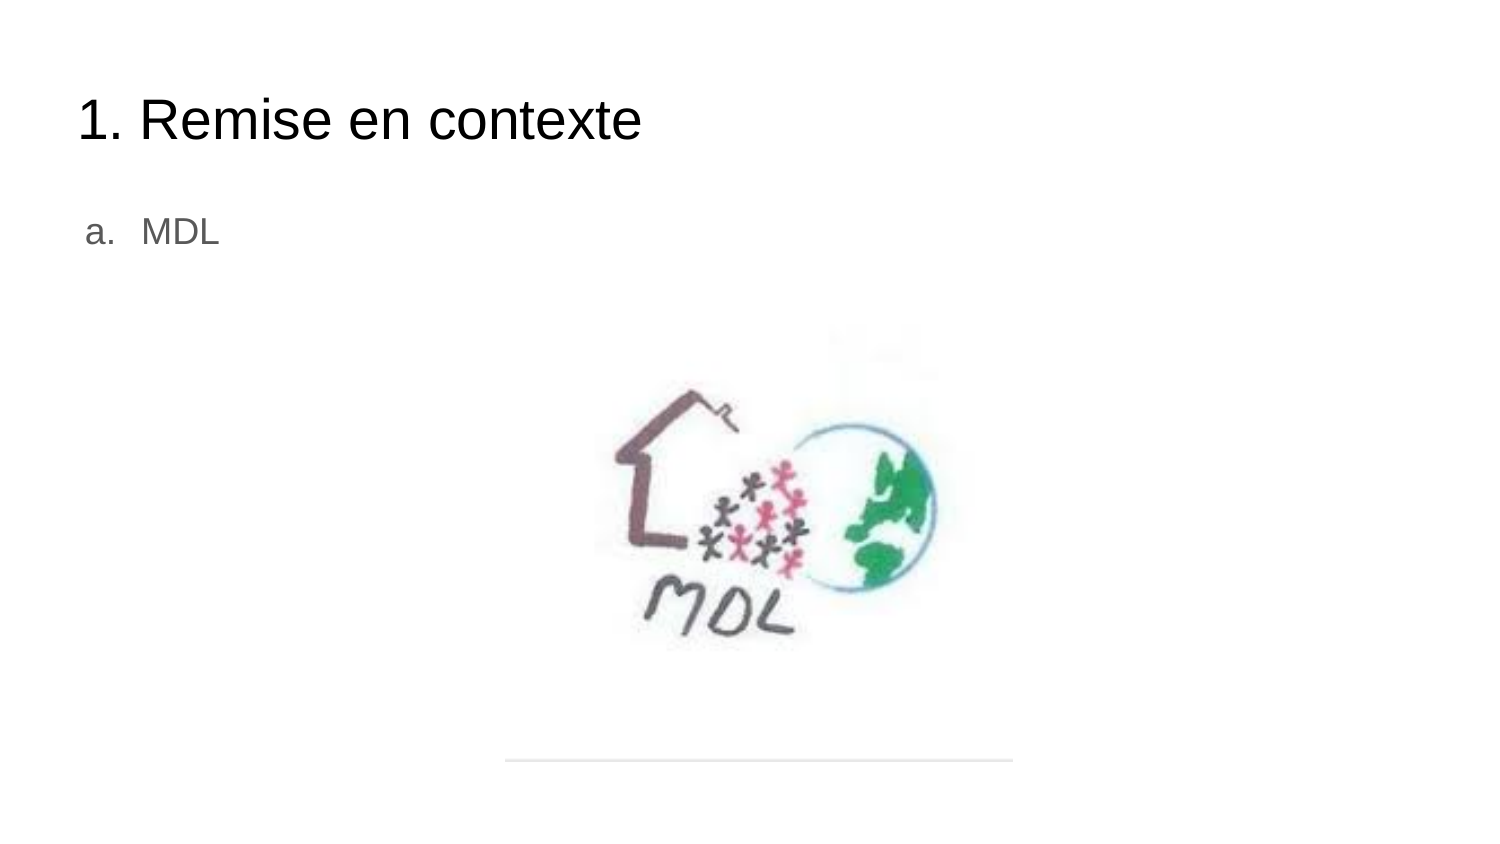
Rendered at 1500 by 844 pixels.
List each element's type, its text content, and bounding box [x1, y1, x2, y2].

list MDL [51, 189, 1449, 750]
title Remise en contexte [51, 72, 1449, 167]
picture [505, 254, 1013, 762]
